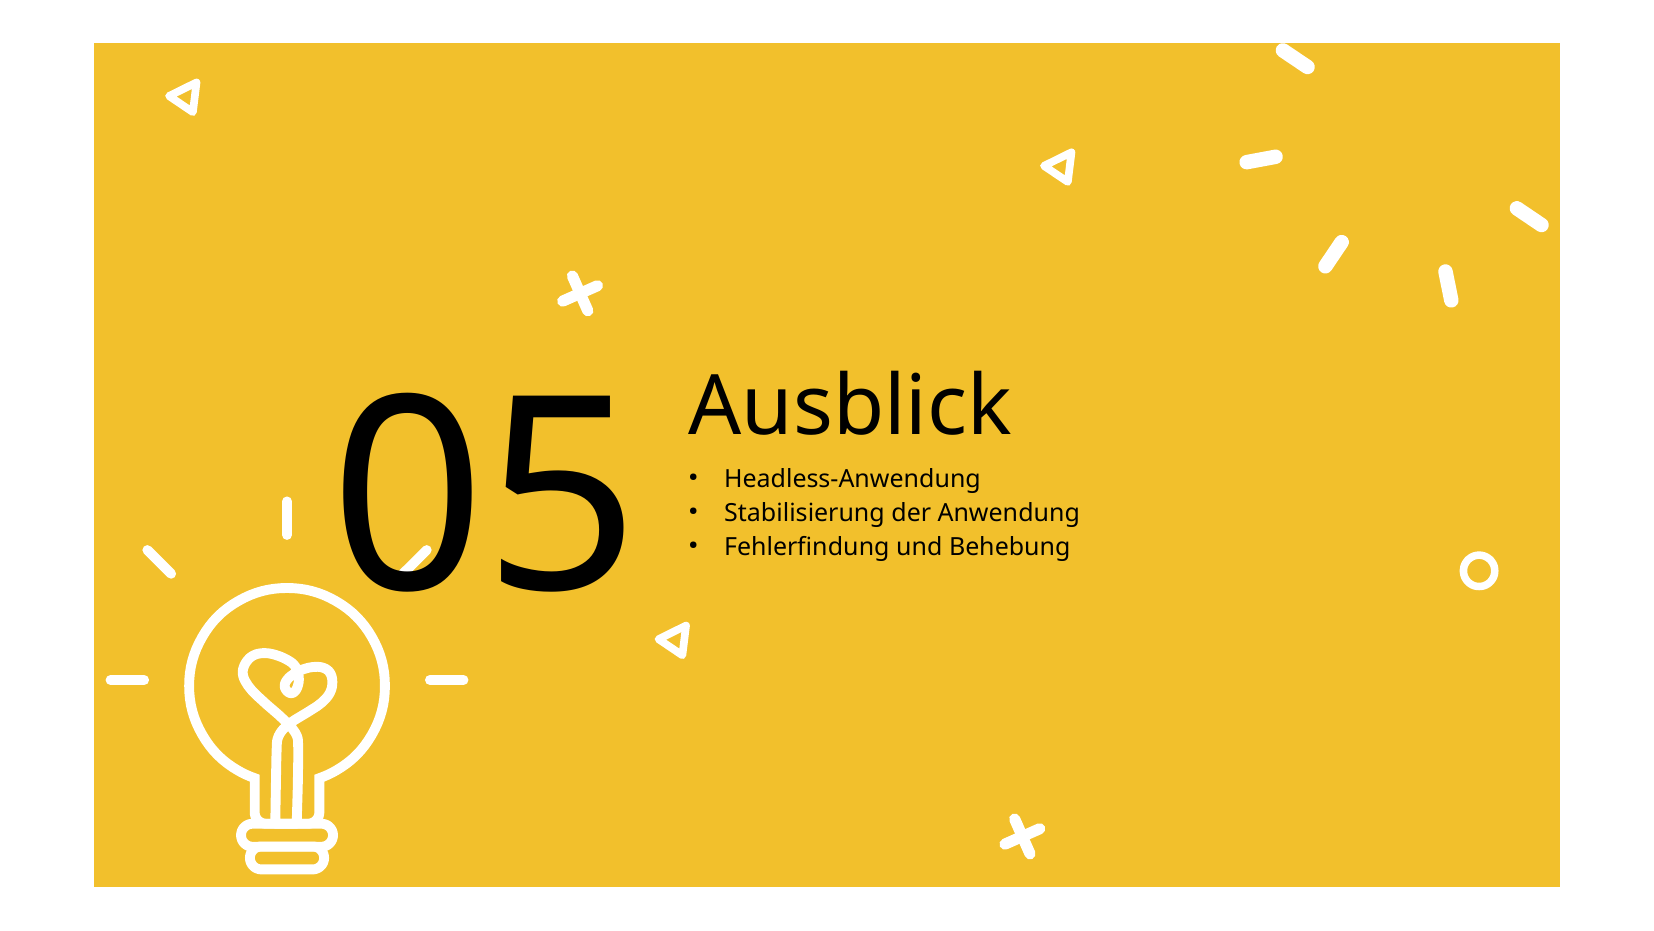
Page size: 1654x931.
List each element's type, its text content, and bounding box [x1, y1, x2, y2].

title 05 [330, 300, 676, 669]
text_box Headless-Anwendung Stabilisierung der Anwendung Fehlerfindung und Behebung [688, 460, 1349, 563]
title Ausblick [688, 345, 1409, 459]
